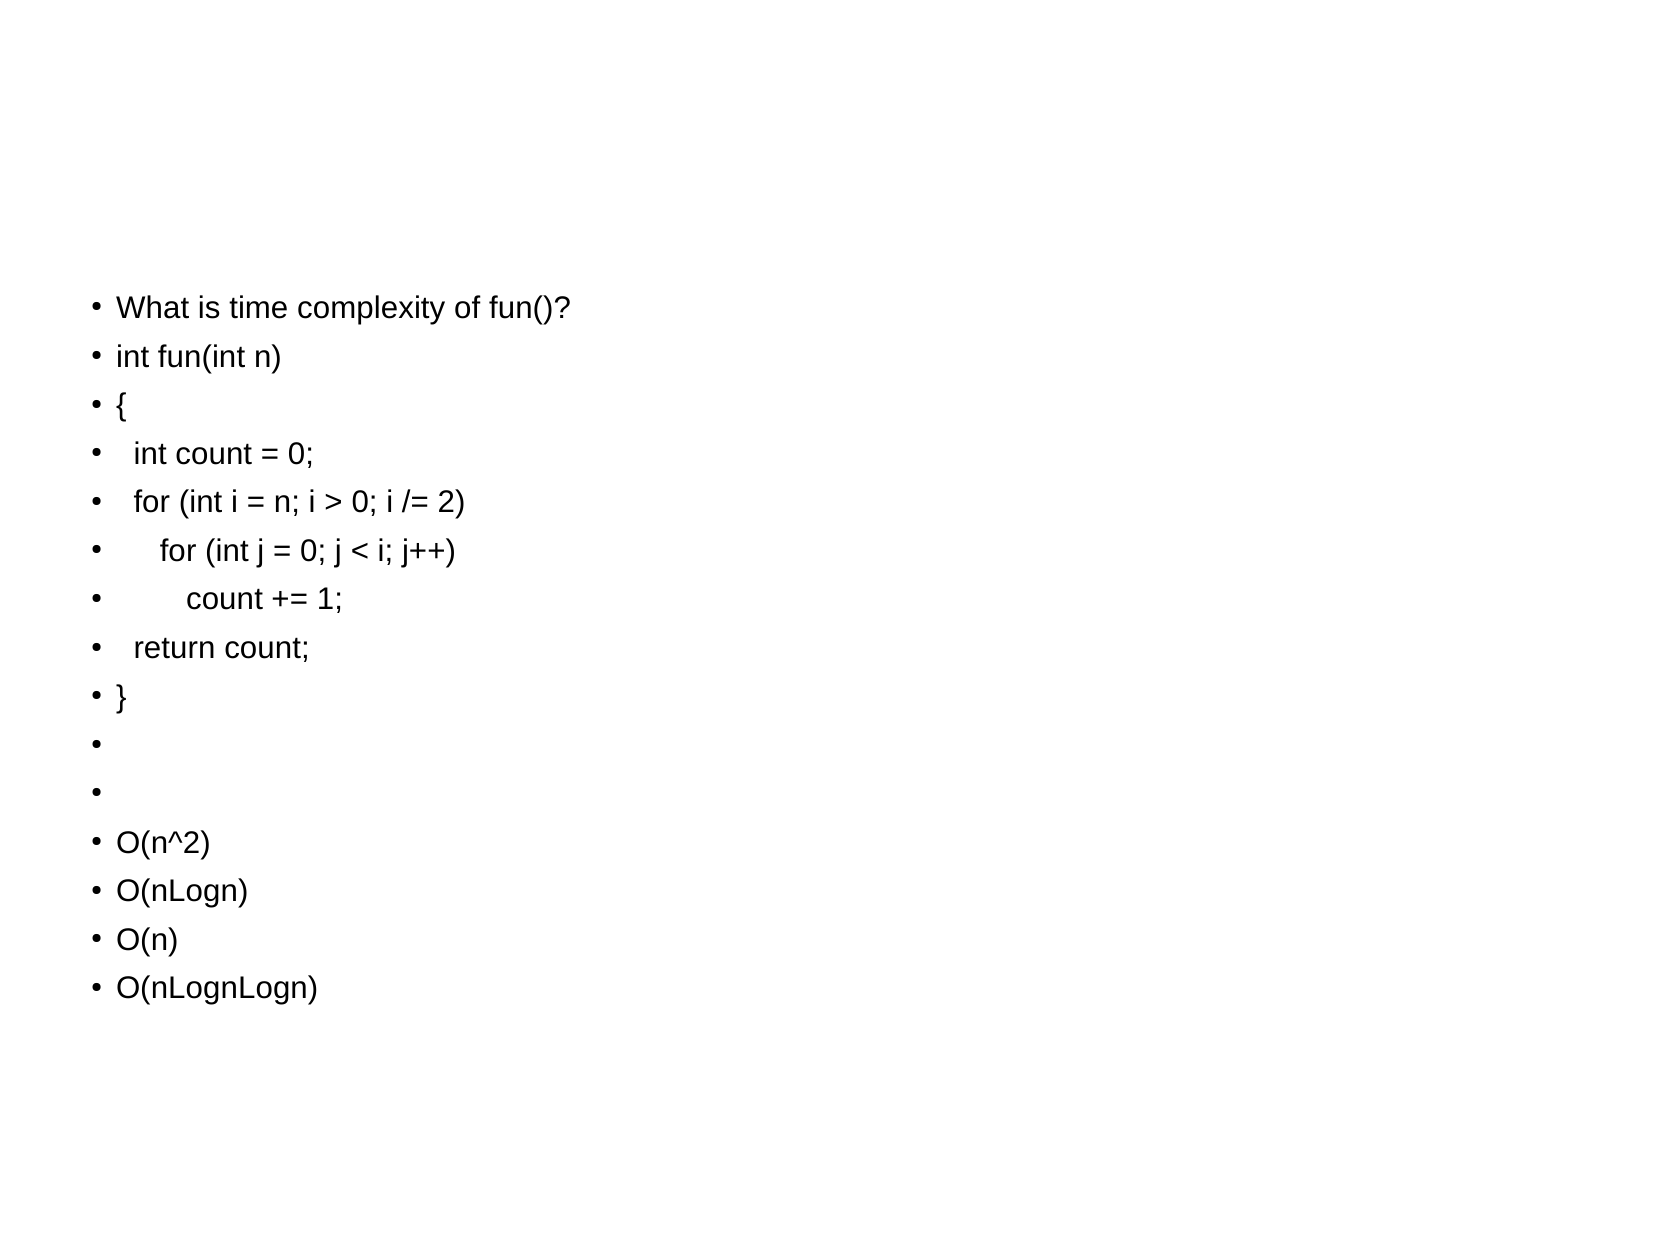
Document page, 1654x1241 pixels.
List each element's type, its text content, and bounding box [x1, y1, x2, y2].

list What is time complexity of fun()? int fun(int n) { int count = 0; for (int i = n; i > 0; i /= 2) for (int j = 0; j < i; j++) count += 1; return count; } O(n^2) O(nLogn) O(n) O(nLognLogn) [82, 290, 1571, 1010]
